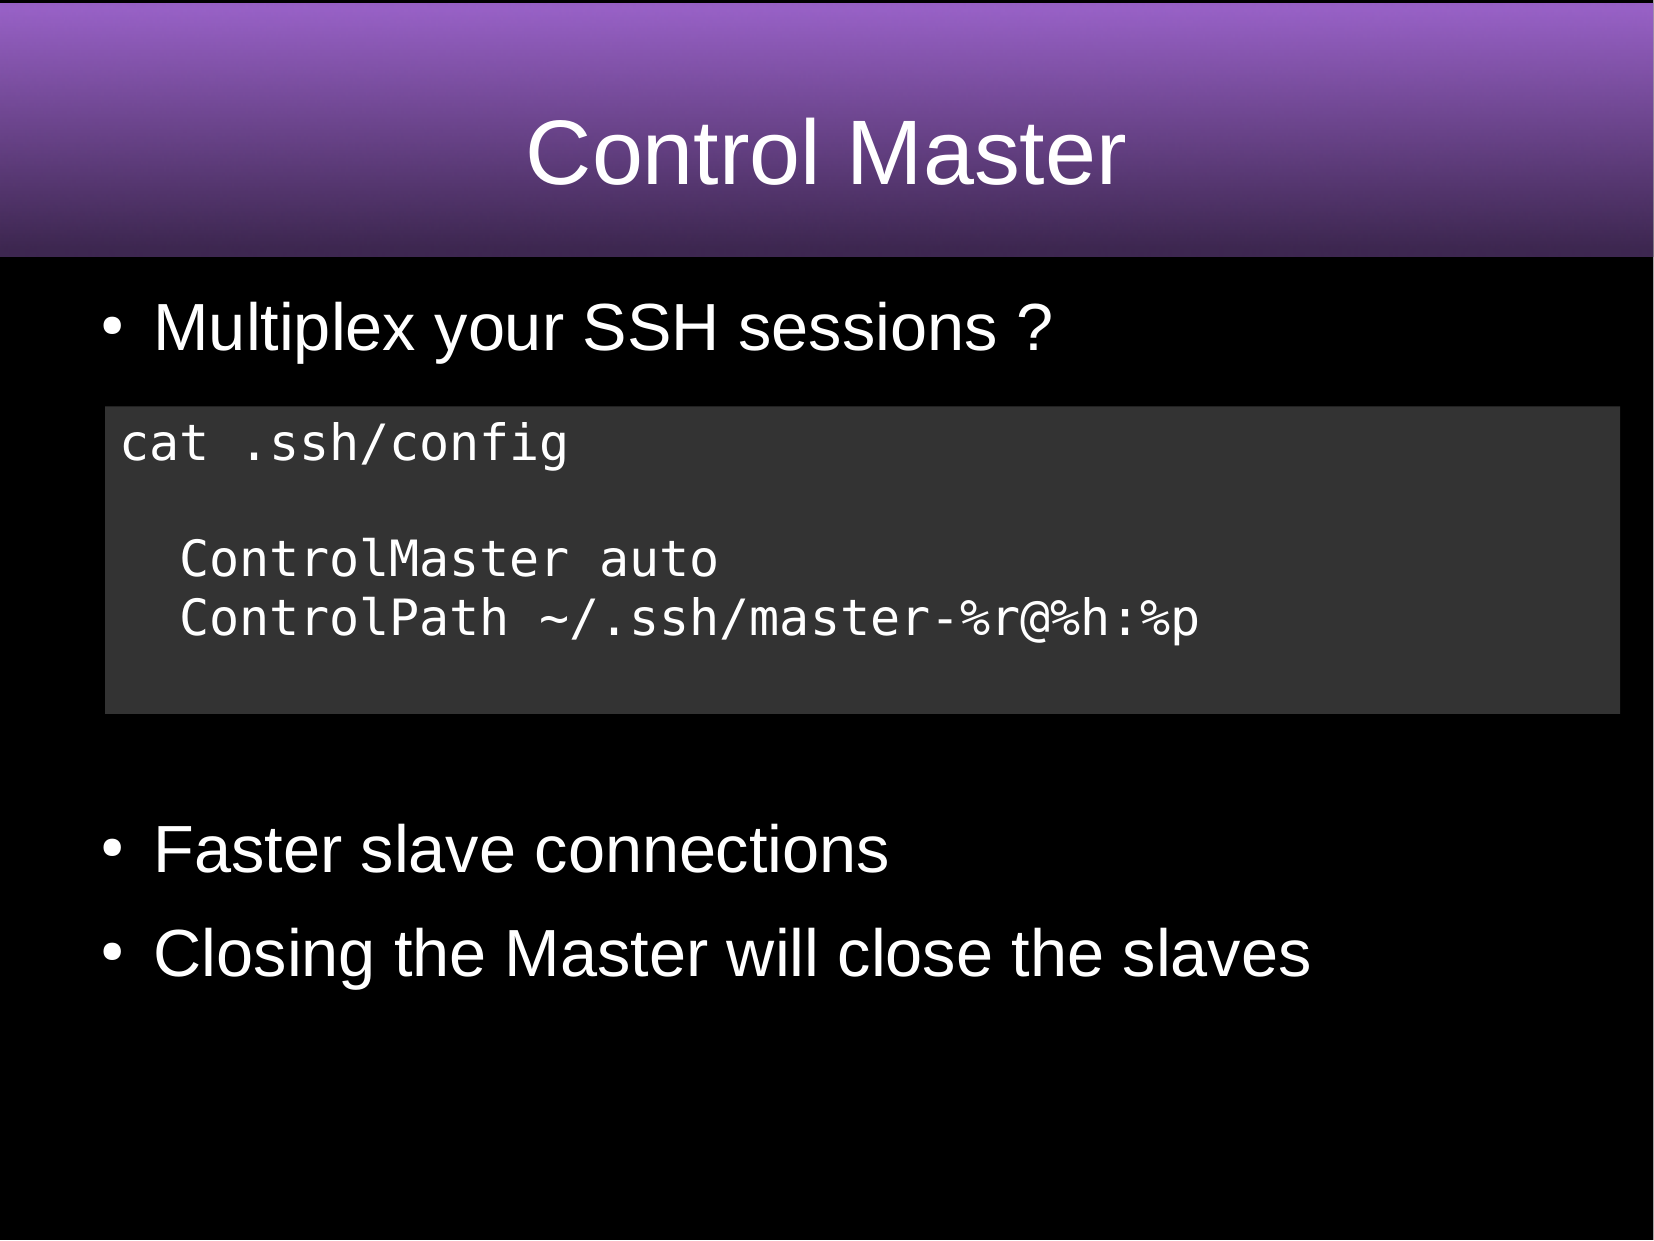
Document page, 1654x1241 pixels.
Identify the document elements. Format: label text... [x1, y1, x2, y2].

list Multiplex your SSH sessions ? Faster slave connections Closing the Master will close the slaves [82, 290, 1571, 1130]
text_box cat .ssh/config ControlMaster auto ControlPath ~/.ssh/master-%r@%h:%p [105, 406, 1621, 714]
title Control Master [82, 49, 1571, 257]
picture [0, 3, 1654, 257]
